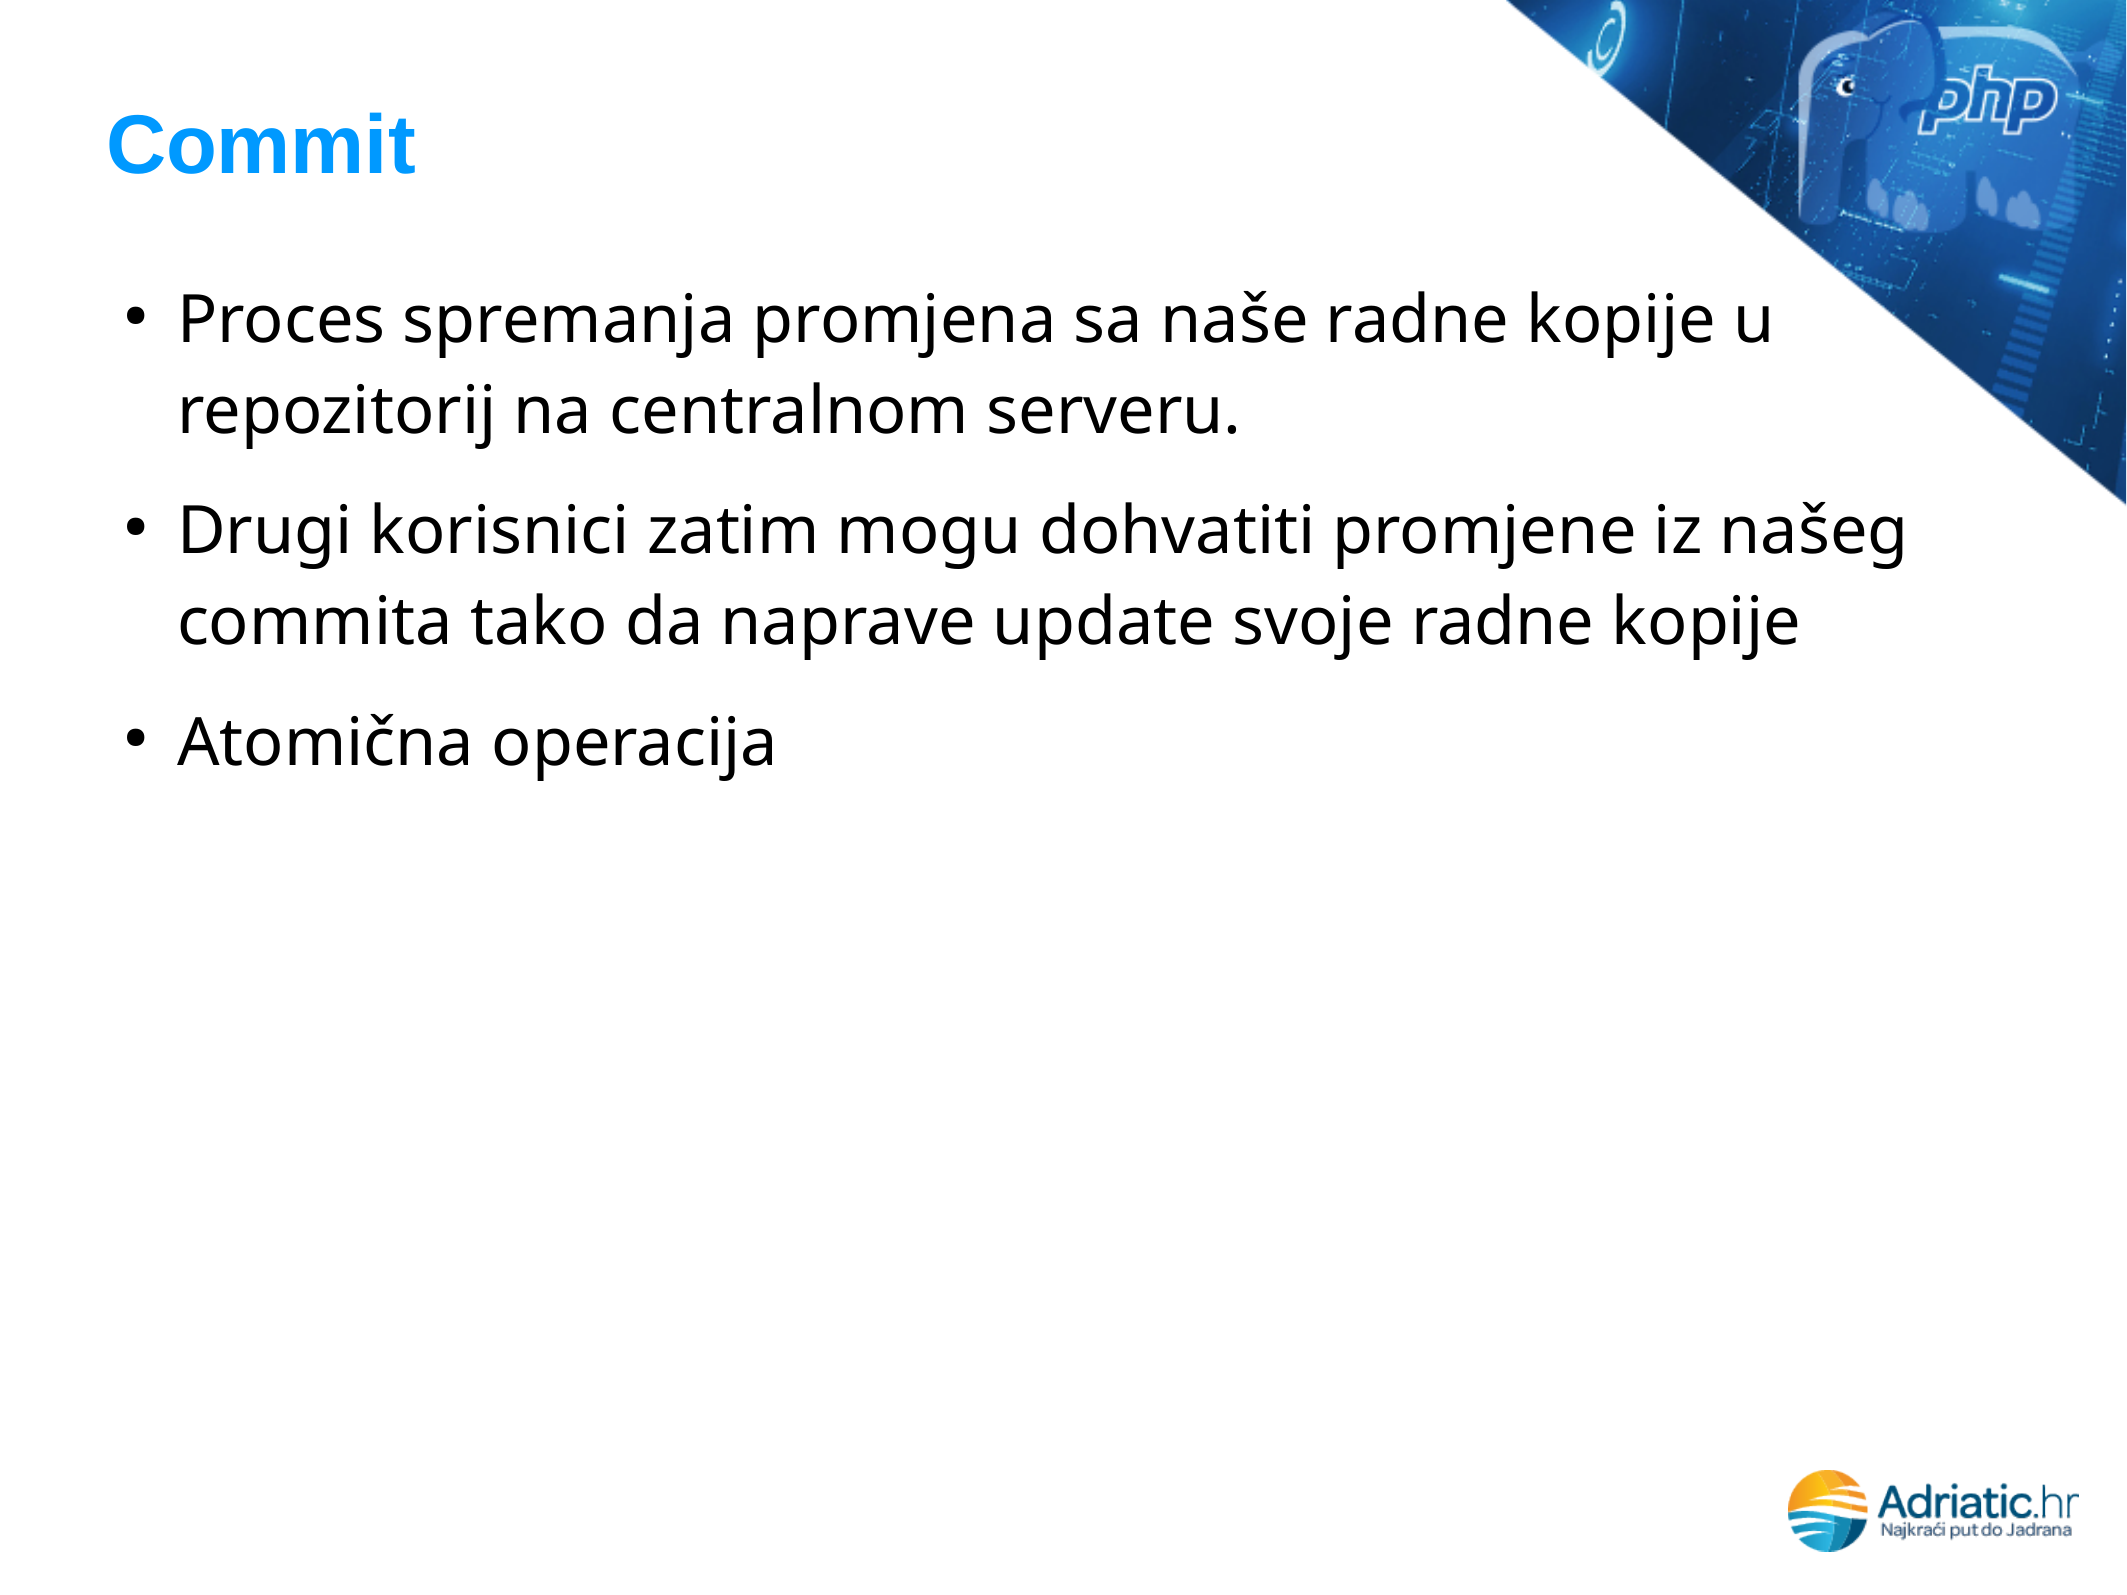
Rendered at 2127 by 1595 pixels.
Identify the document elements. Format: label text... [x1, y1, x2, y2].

title Commit [106, 70, 1630, 219]
picture [1505, 0, 2127, 625]
list Proces spremanja promjena sa naše radne kopije u repozitorij na centralnom serveru. Drugi korisnici zatim mogu dohvatiti promjene iz našeg commita tako da naprave update svoje radne kopije Atomična operacija [106, 271, 1985, 1453]
picture [1788, 1470, 2079, 1552]
